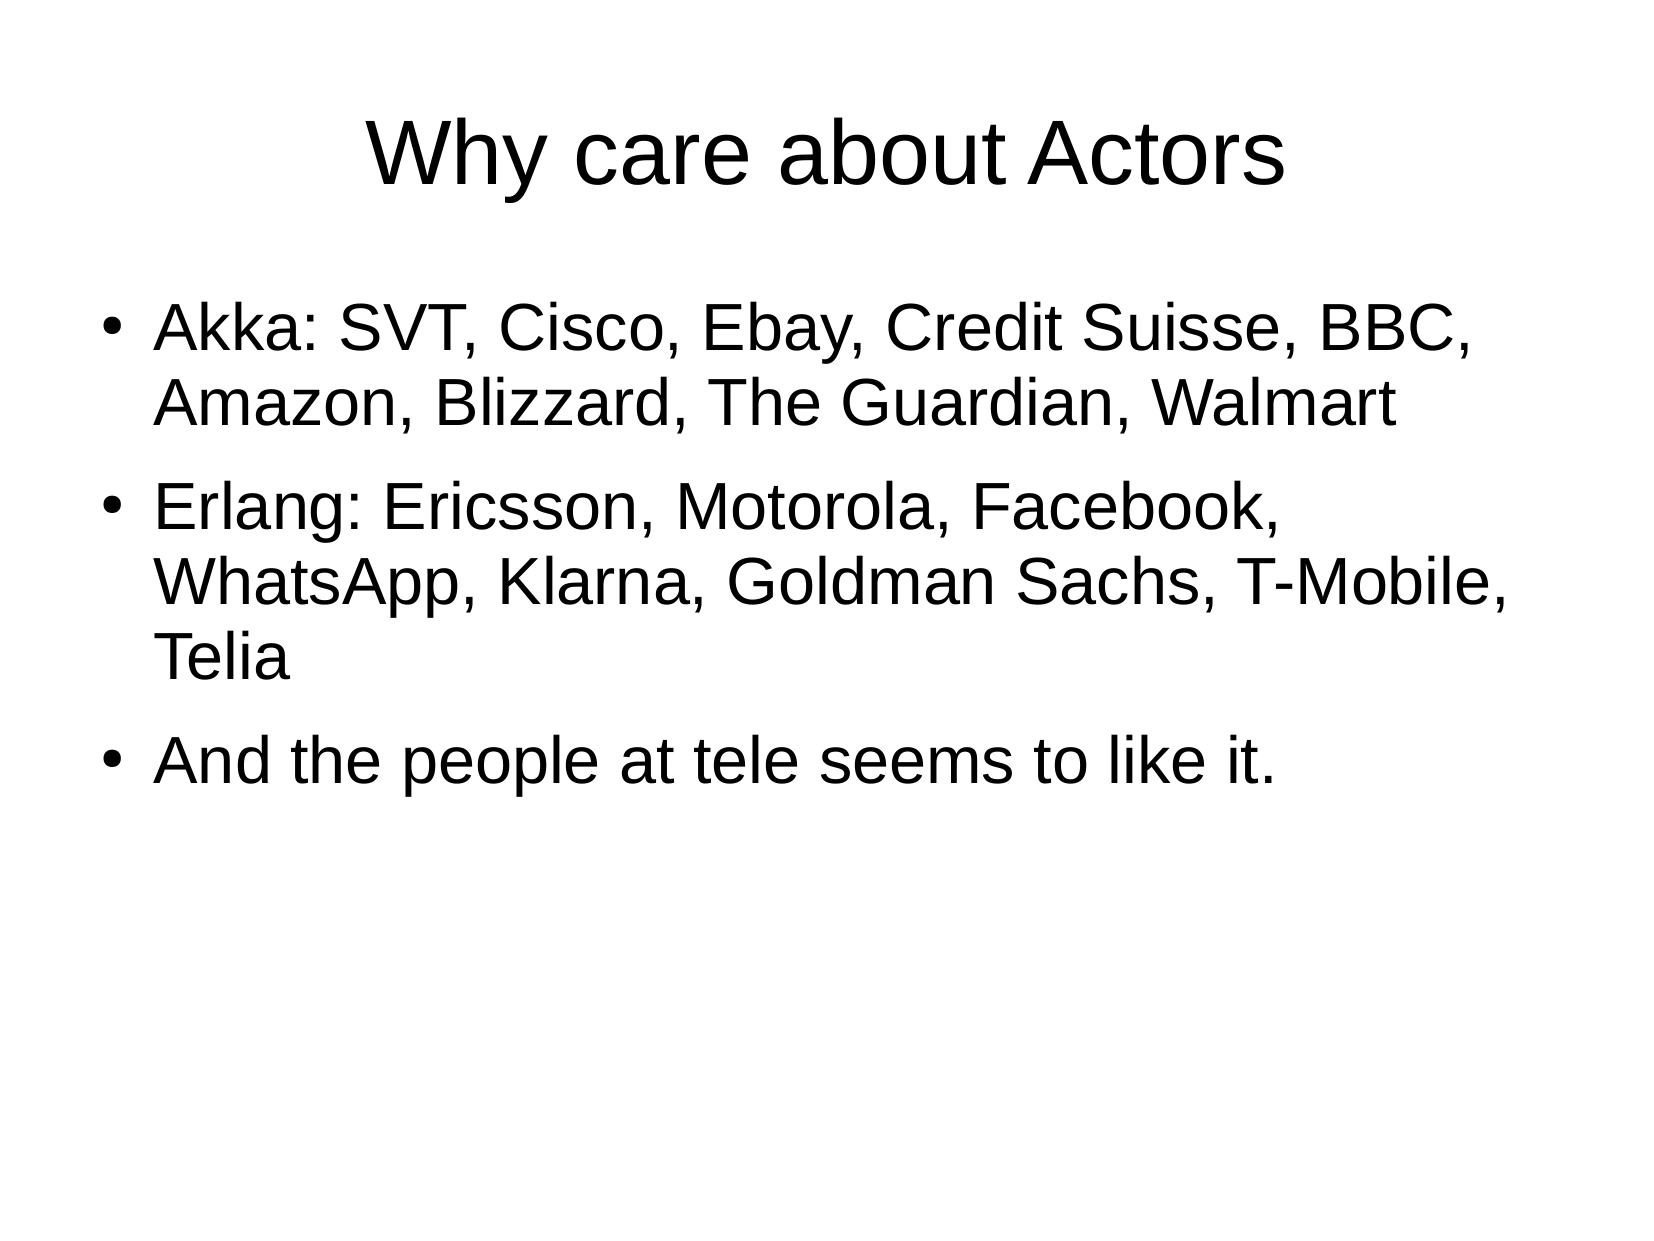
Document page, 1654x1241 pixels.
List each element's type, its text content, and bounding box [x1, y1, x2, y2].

list Akka: SVT, Cisco, Ebay, Credit Suisse, BBC, Amazon, Blizzard, The Guardian, Walmart Erlang: Ericsson, Motorola, Facebook, WhatsApp, Klarna, Goldman Sachs, T-Mobile, Telia And the people at tele seems to like it. [82, 290, 1571, 1010]
title Why care about Actors [82, 49, 1571, 257]
